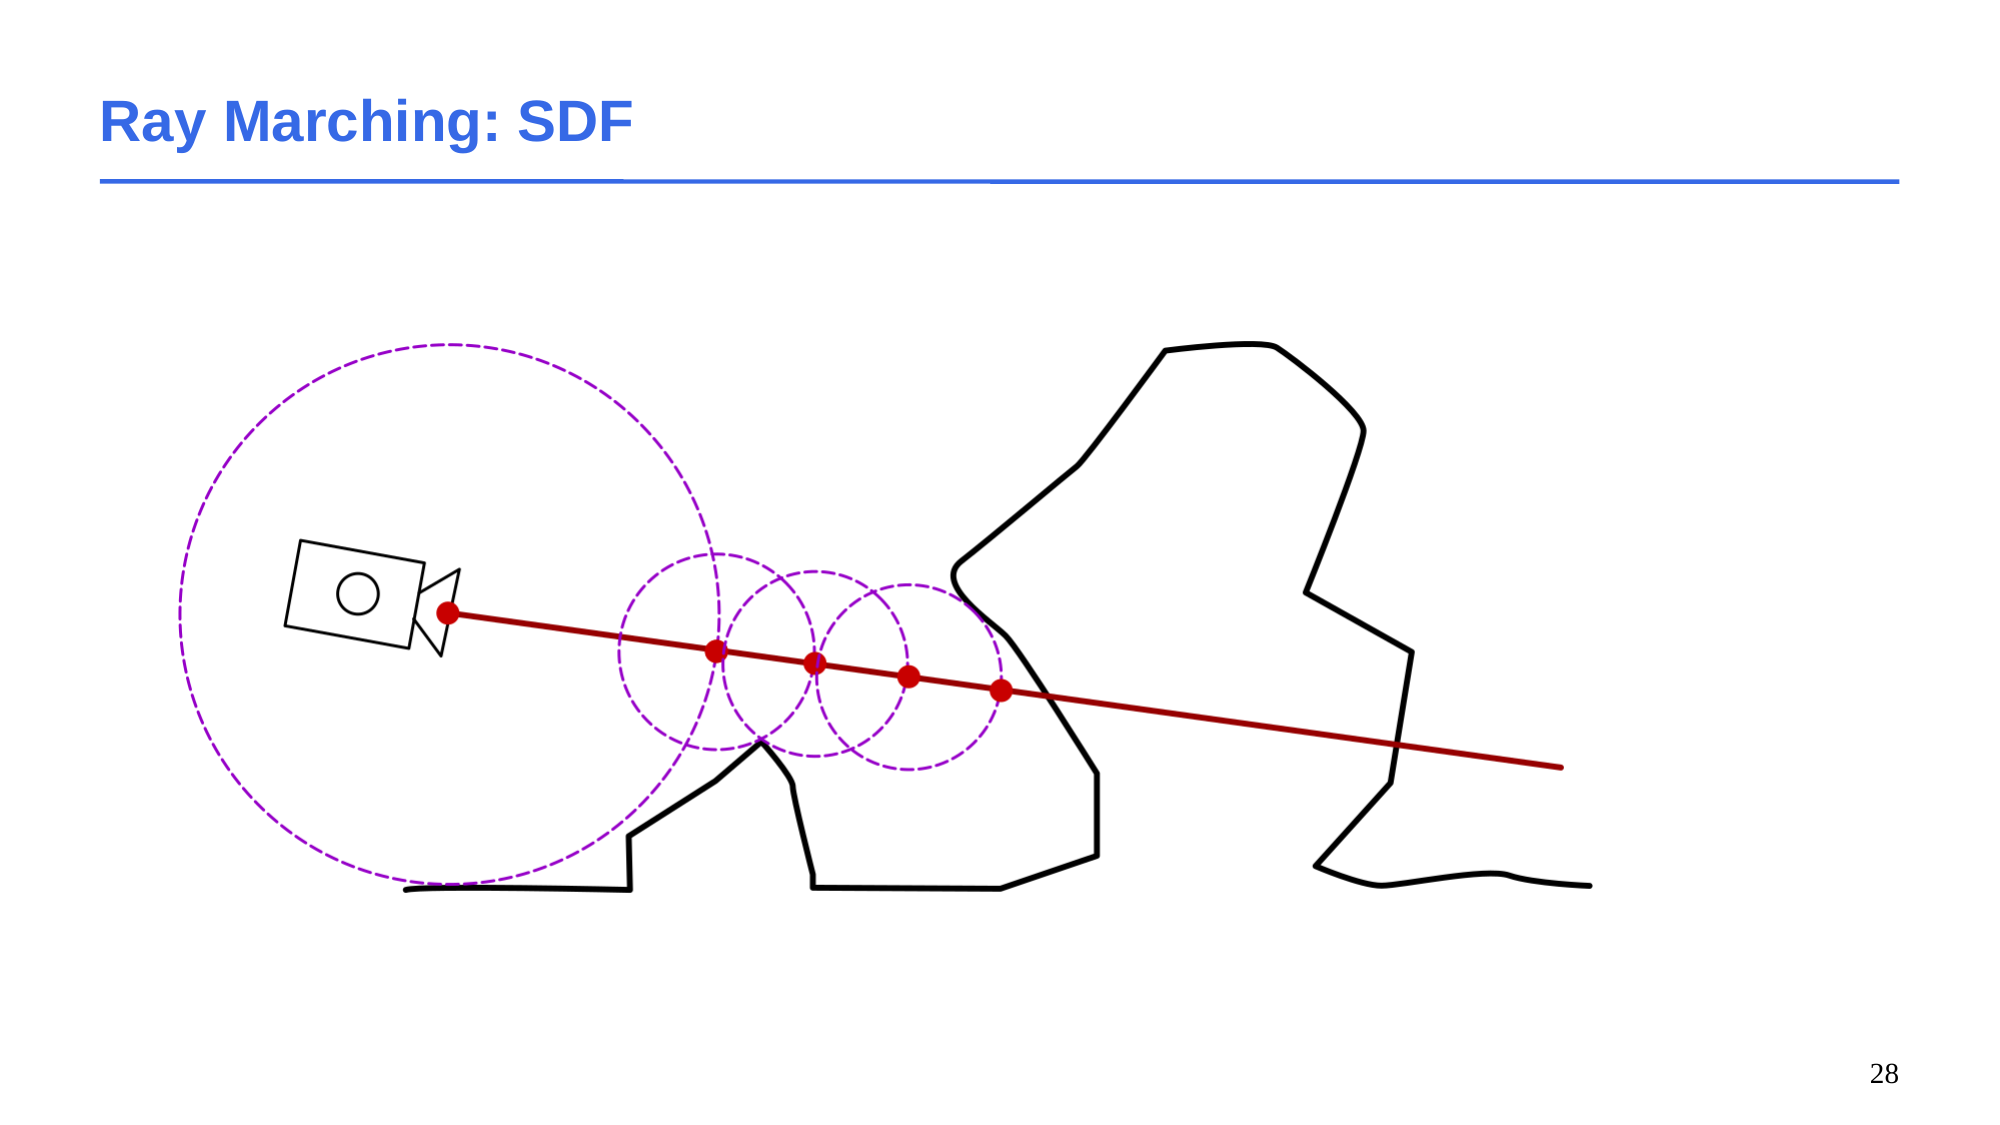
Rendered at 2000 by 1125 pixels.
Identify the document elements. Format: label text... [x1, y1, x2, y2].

picture [176, 299, 1726, 1045]
title Ray Marching: SDF [99, 27, 1900, 215]
